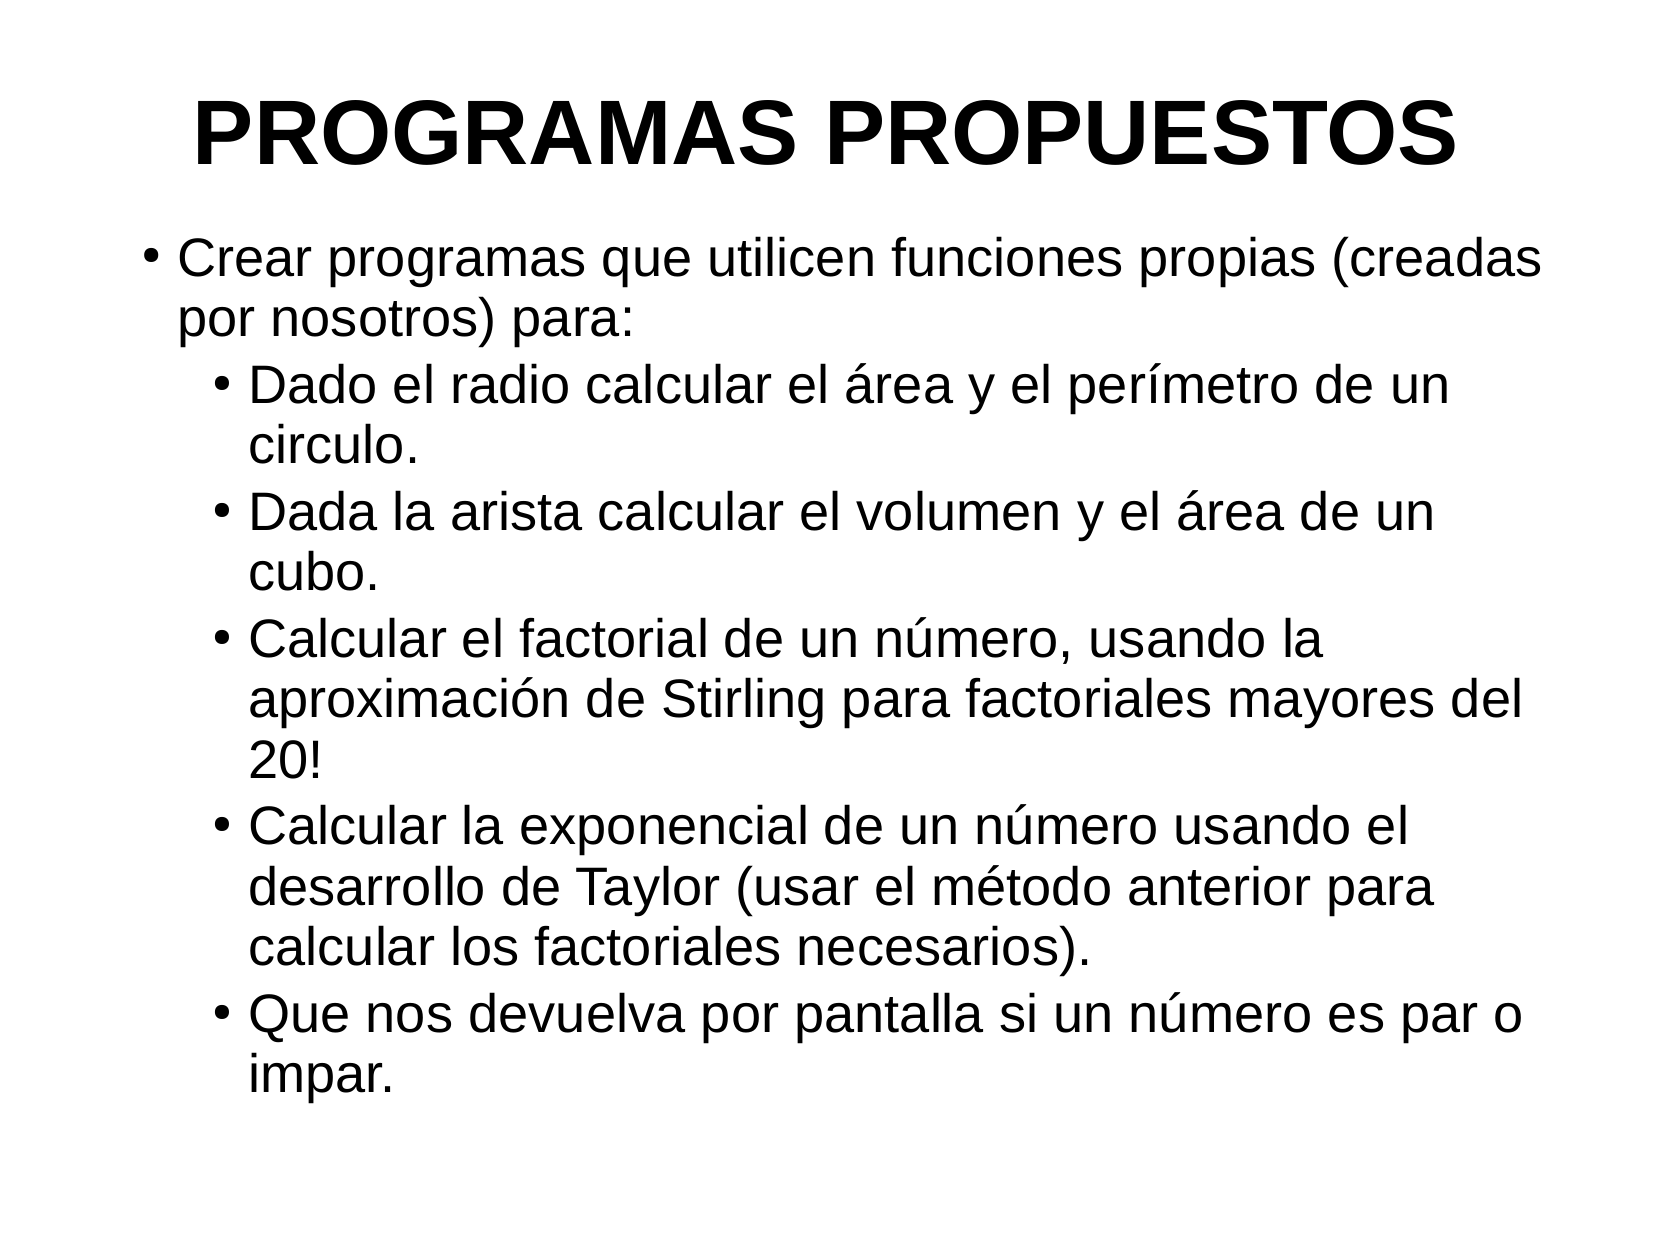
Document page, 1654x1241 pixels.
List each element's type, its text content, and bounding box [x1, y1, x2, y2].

text_box Crear programas que utilicen funciones propias (creadas por nosotros) para: Dado el radio calcular el área y el perímetro de un circulo. Dada la arista calcular el volumen y el área de un cubo. Calcular el factorial de un número, usando la aproximación de Stirling para factoriales mayores del 20! Calcular la exponencial de un número usando el desarrollo de Taylor (usar el método anterior para calcular los factoriales necesarios). Que nos devuelva por pantalla si un número es par o impar. [141, 226, 1560, 1117]
title PROGRAMAS PROPUESTOS [82, 29, 1571, 237]
